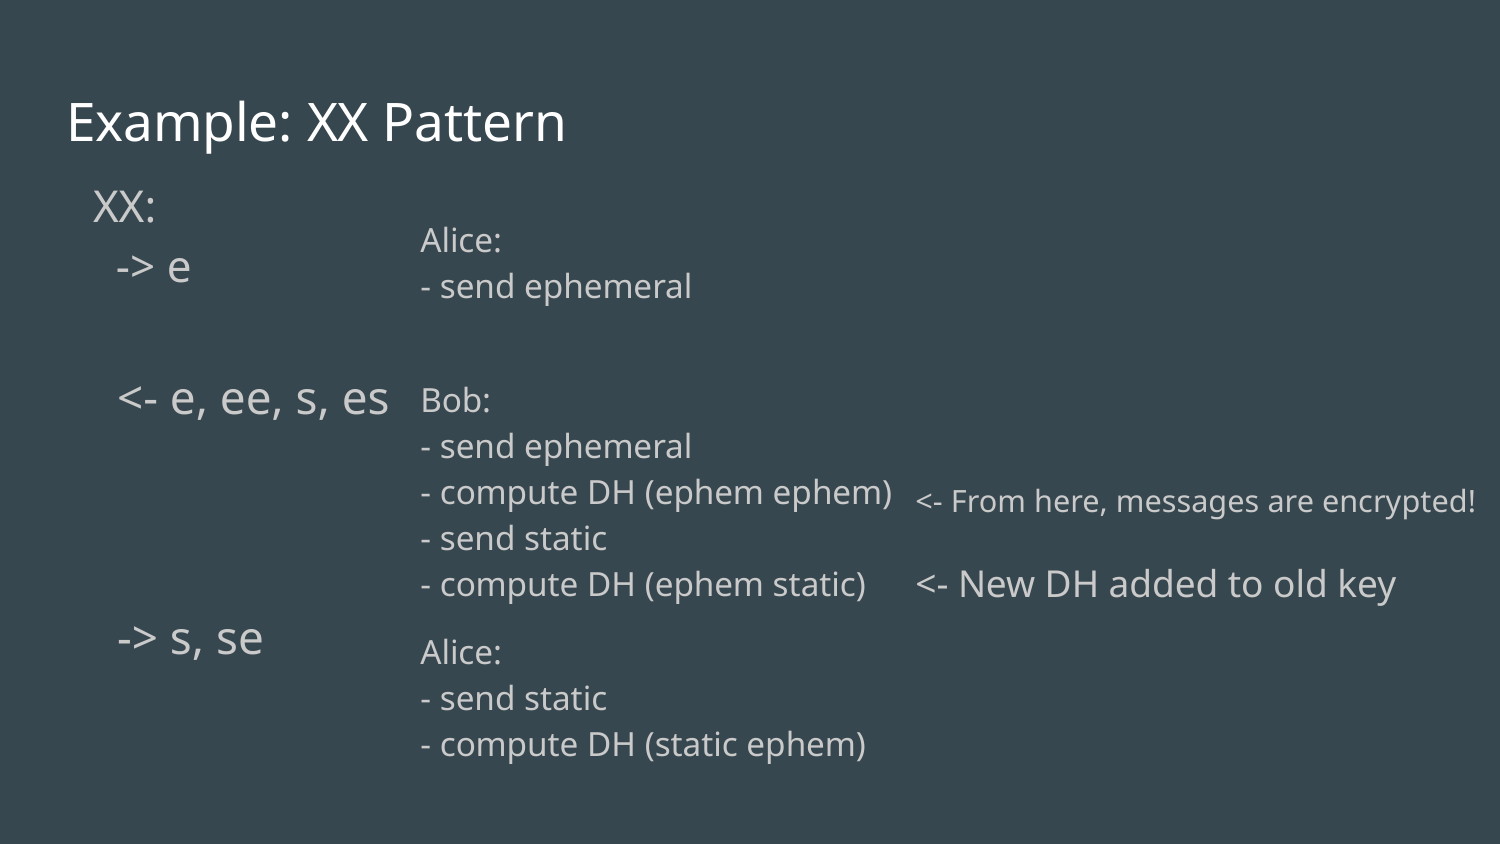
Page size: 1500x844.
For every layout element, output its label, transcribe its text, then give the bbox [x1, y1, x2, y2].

list -> s, se [78, 586, 429, 680]
title Example: XX Pattern [51, 72, 1449, 167]
list <- e, ee, s, es [78, 345, 429, 440]
list Alice: - send ephemeral Bob: - send ephemeral - compute DH (ephem ephem) - send static - compute DH (ephem static) Alice: - send static - compute DH (static ephem) [405, 197, 1279, 781]
list XX: -> e [78, 155, 429, 307]
list <- From here, messages are encrypted! [900, 460, 1500, 538]
list <- New DH added to old key [900, 538, 1500, 621]
